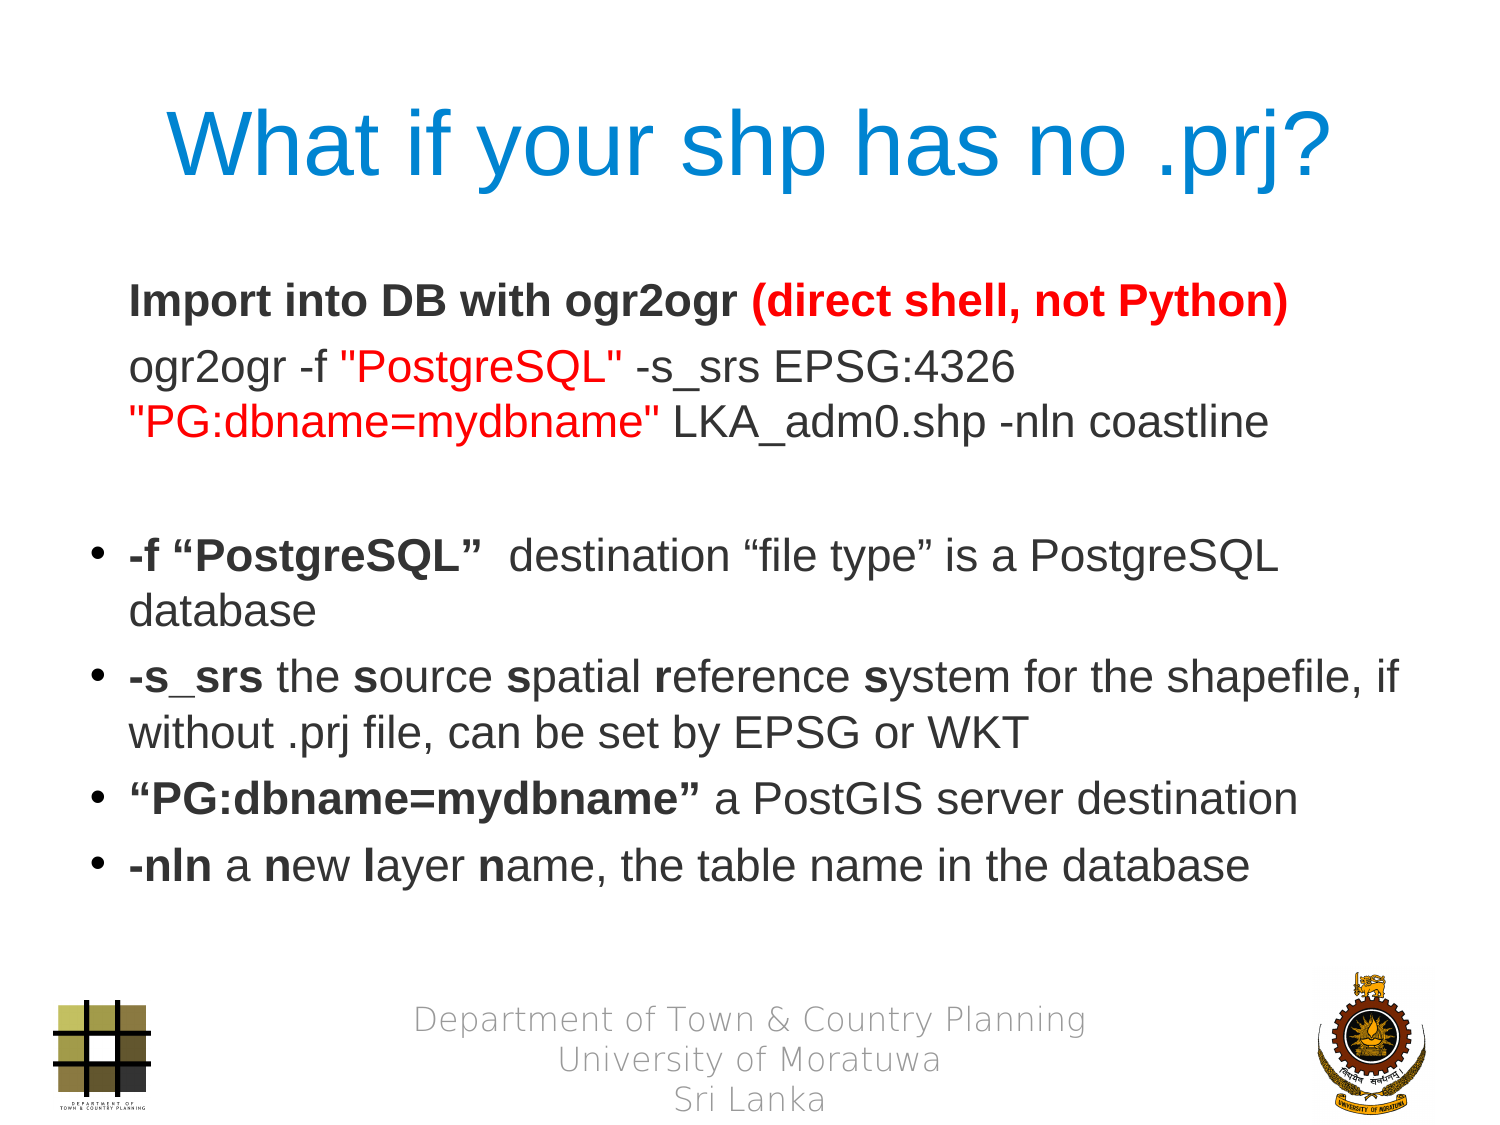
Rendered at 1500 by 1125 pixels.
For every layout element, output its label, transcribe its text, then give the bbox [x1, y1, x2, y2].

list Import into DB with ogr2ogr (direct shell, not Python) ogr2ogr -f "PostgreSQL" -s_srs EPSG:4326 "PG:dbname=mydbname" LKA_adm0.shp -nln coastline -f “PostgreSQL” destination “file type” is a PostgreSQL database -s_srs the source spatial reference system for the shapefile, if without .prj file, can be set by EPSG or WKT “PG:dbname=mydbname” a PostGIS server destination -nln a new layer name, the table name in the database [75, 262, 1426, 916]
picture [1312, 966, 1435, 1125]
title What if your shp has no .prj? [75, 45, 1426, 233]
picture [53, 1000, 151, 1110]
